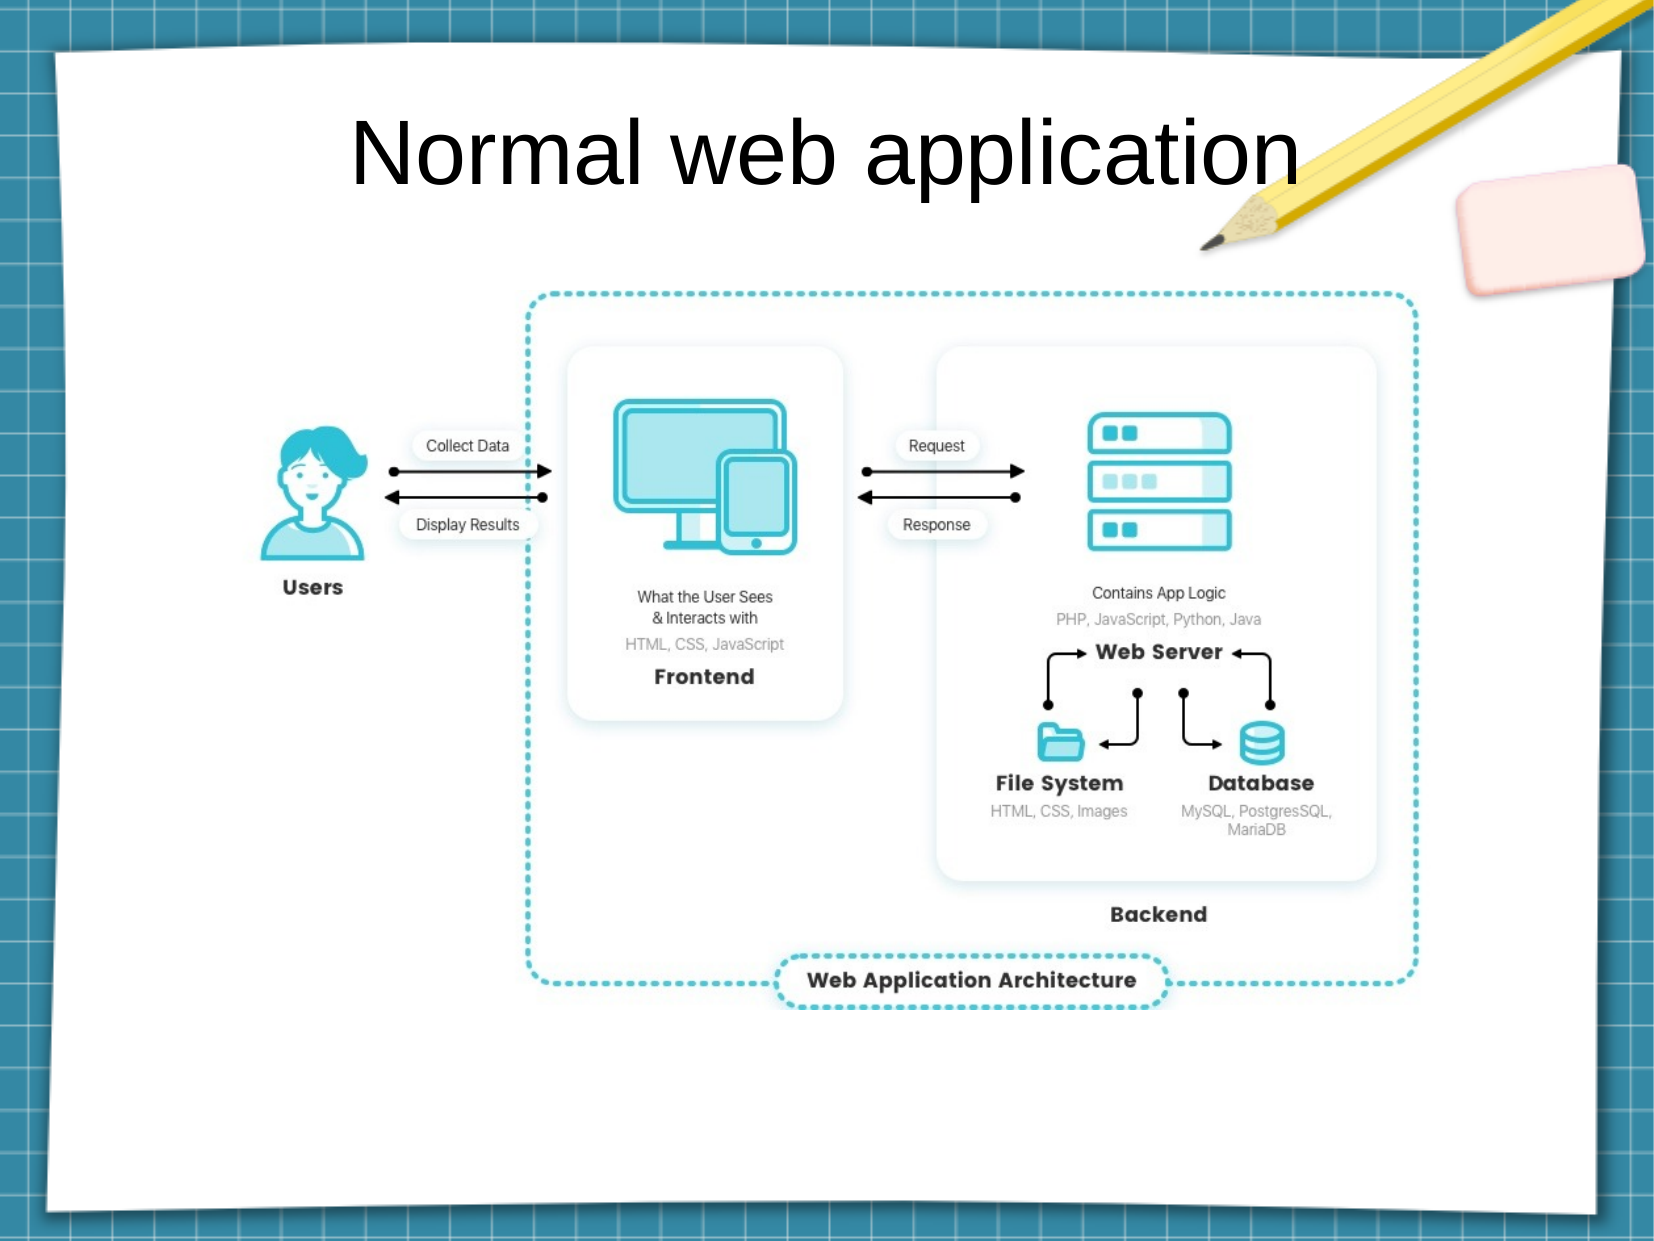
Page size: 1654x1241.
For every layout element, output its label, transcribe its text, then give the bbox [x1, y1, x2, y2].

title Normal web application [82, 49, 1571, 257]
picture [0, 0, 1654, 1241]
